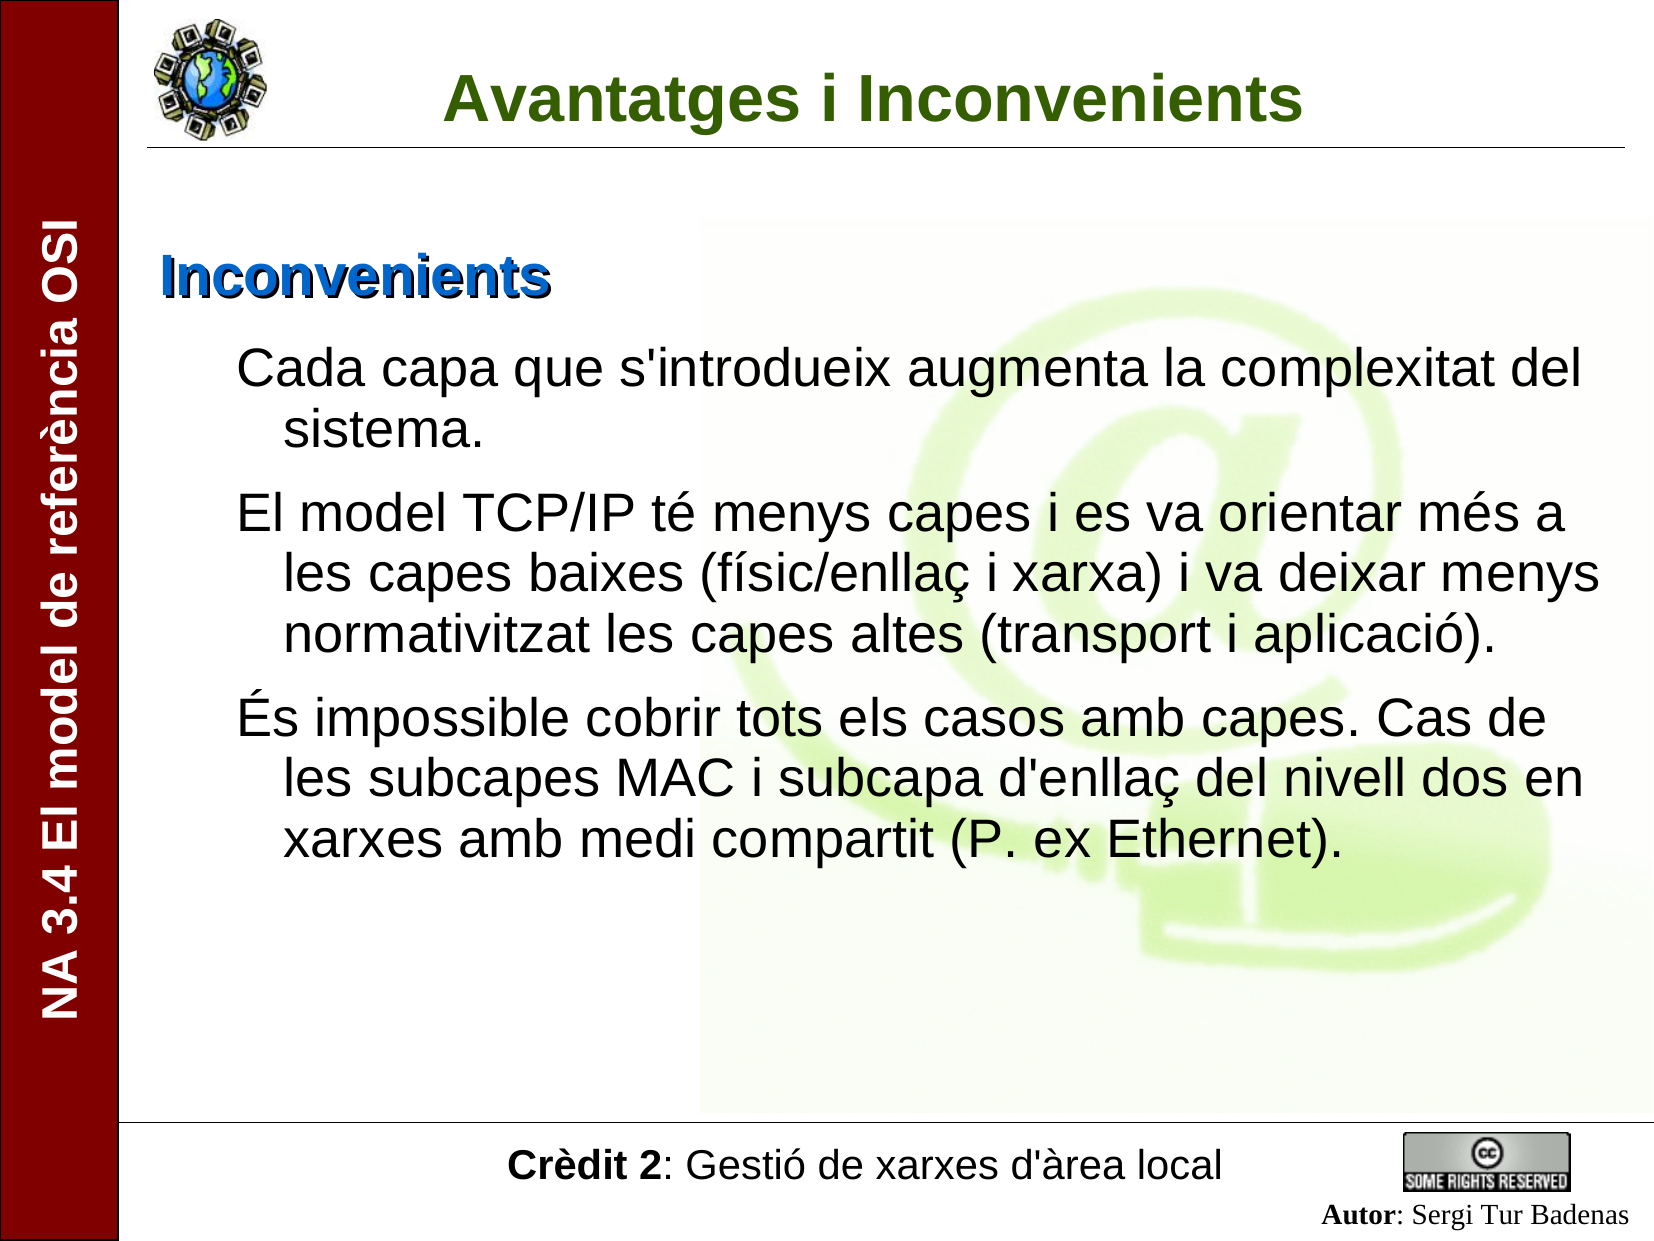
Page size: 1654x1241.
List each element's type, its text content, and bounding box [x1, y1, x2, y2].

title Avantatges i Inconvenients [129, 49, 1619, 148]
list Inconvenients Cada capa que s'introdueix augmenta la complexitat del sistema. El model TCP/IP té menys capes i es va orientar més a les capes baixes (físic/enllaç i xarxa) i va deixar menys normativitzat les capes altes (transport i aplicació). És impossible cobrir tots els casos amb capes. Cas de les subcapes MAC i subcapa d'enllaç del nivell dos en xarxes amb medi compartit (P. ex Ethernet). [141, 242, 1630, 1093]
picture [154, 19, 268, 49]
picture [700, 217, 1654, 1113]
picture [1403, 1132, 1571, 1192]
